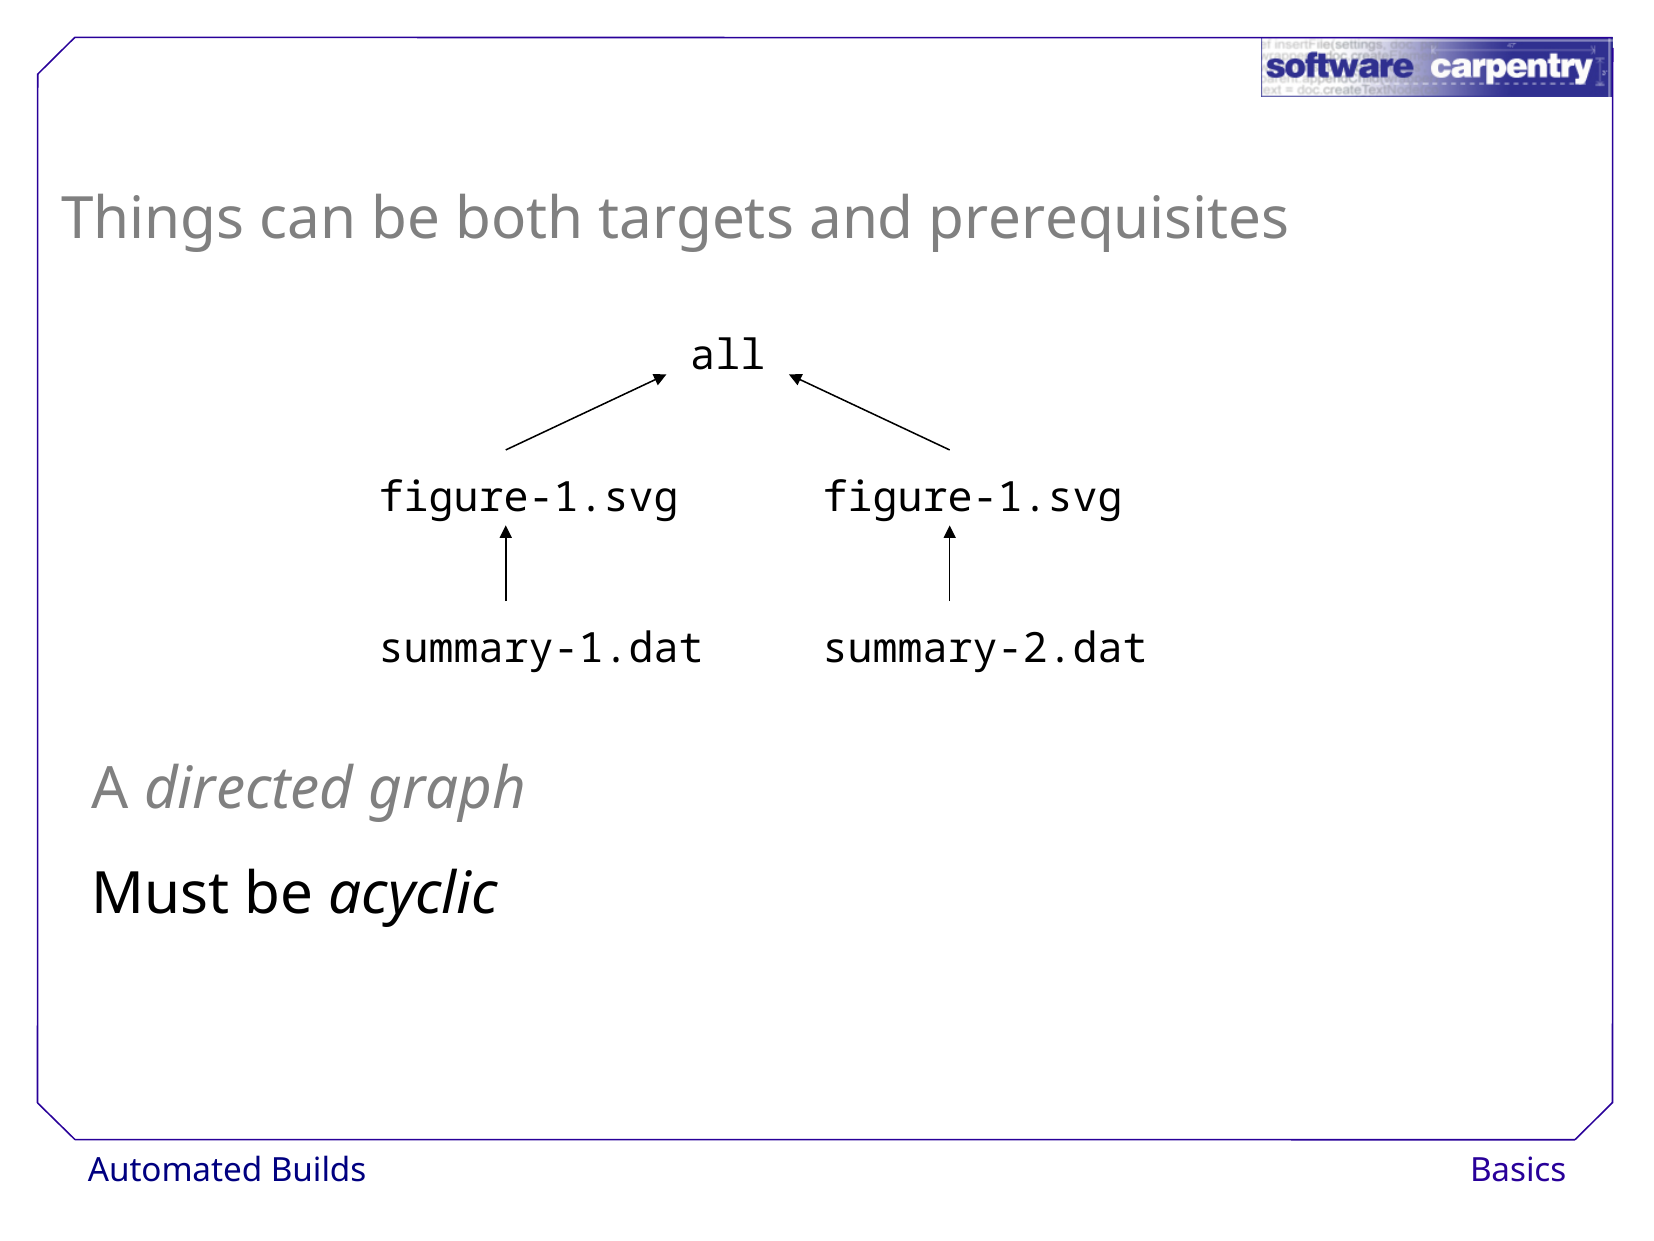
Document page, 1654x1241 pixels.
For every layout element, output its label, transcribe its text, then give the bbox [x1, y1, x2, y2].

text_box summary-1.dat [363, 601, 648, 696]
text_box figure-1.svg [807, 449, 1092, 545]
text_box summary-2.dat [807, 601, 1092, 696]
text_box all [675, 308, 780, 403]
text_box A directed graph Must be acyclic [76, 707, 692, 933]
text_box Things can be both targets and prerequisites [46, 138, 1455, 259]
picture [1261, 39, 1613, 97]
text_box figure-1.svg [363, 449, 648, 545]
